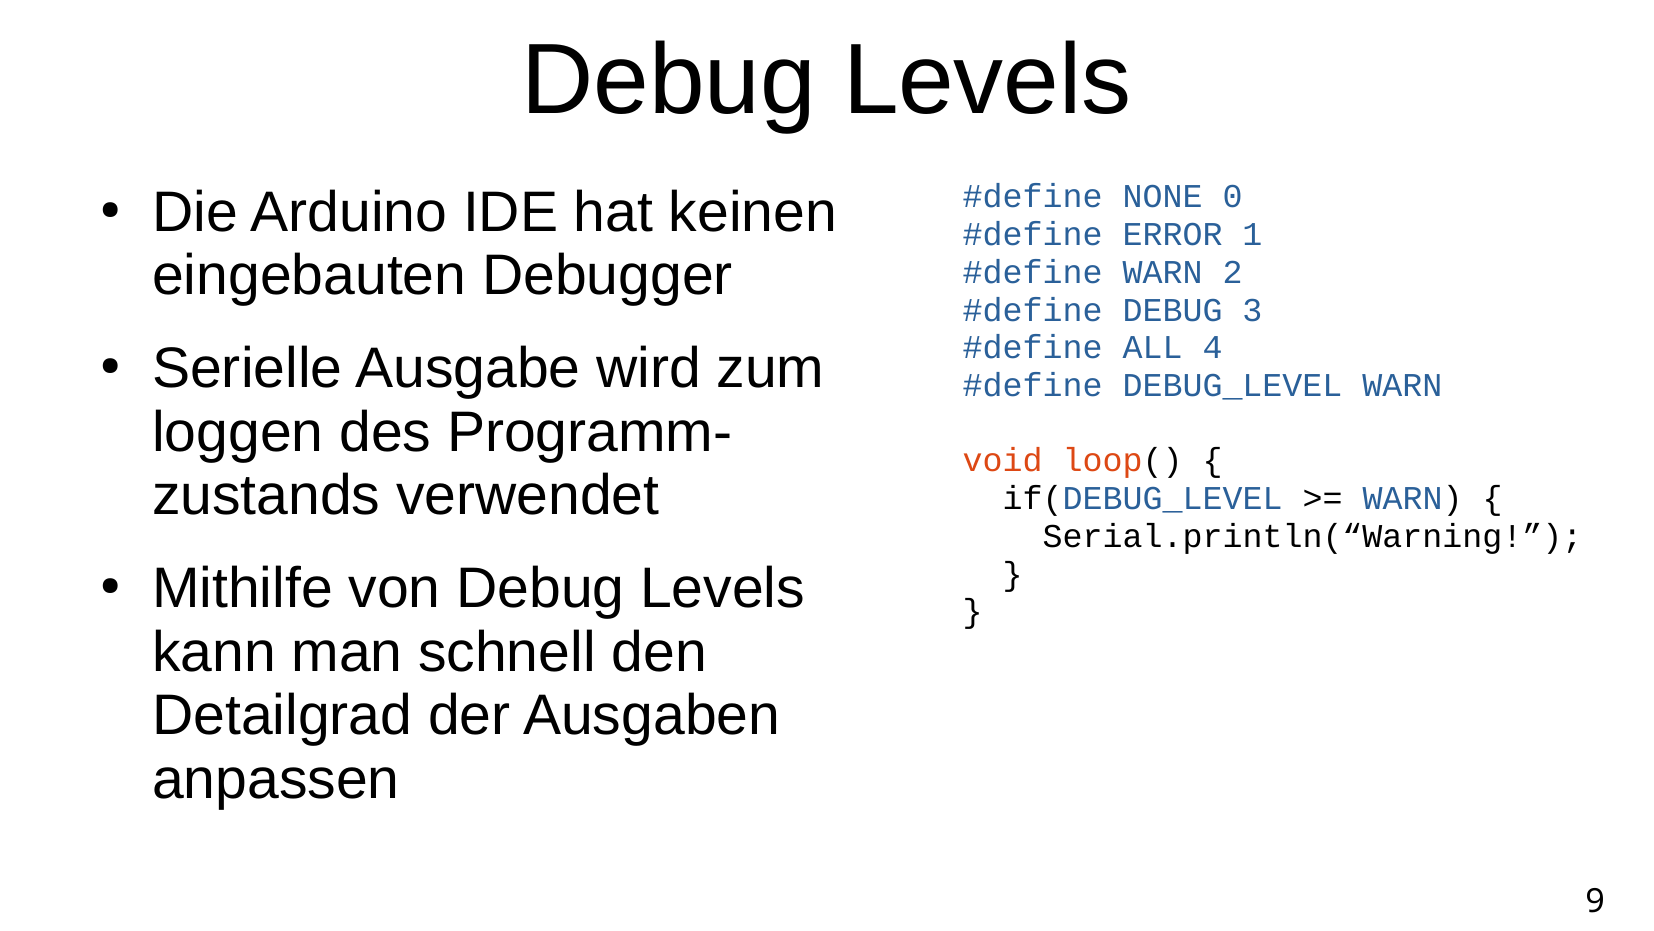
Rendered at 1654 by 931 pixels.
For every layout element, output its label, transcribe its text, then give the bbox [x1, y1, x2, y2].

list Die Arduino IDE hat keinen eingebauten Debugger Serielle Ausgabe wird zum loggen des Programm-zustands verwendet Mithilfe von Debug Levels kann man schnell den Detailgrad der Ausgaben anpassen [82, 180, 916, 811]
title Debug Levels [82, 1, 1571, 157]
list #define NONE 0 #define ERROR 1 #define WARN 2 #define DEBUG 3 #define ALL 4 #define DEBUG_LEVEL WARN void loop() { if(DEBUG_LEVEL >= WARN) { Serial.println(“Warning!”); } } [962, 180, 1600, 811]
